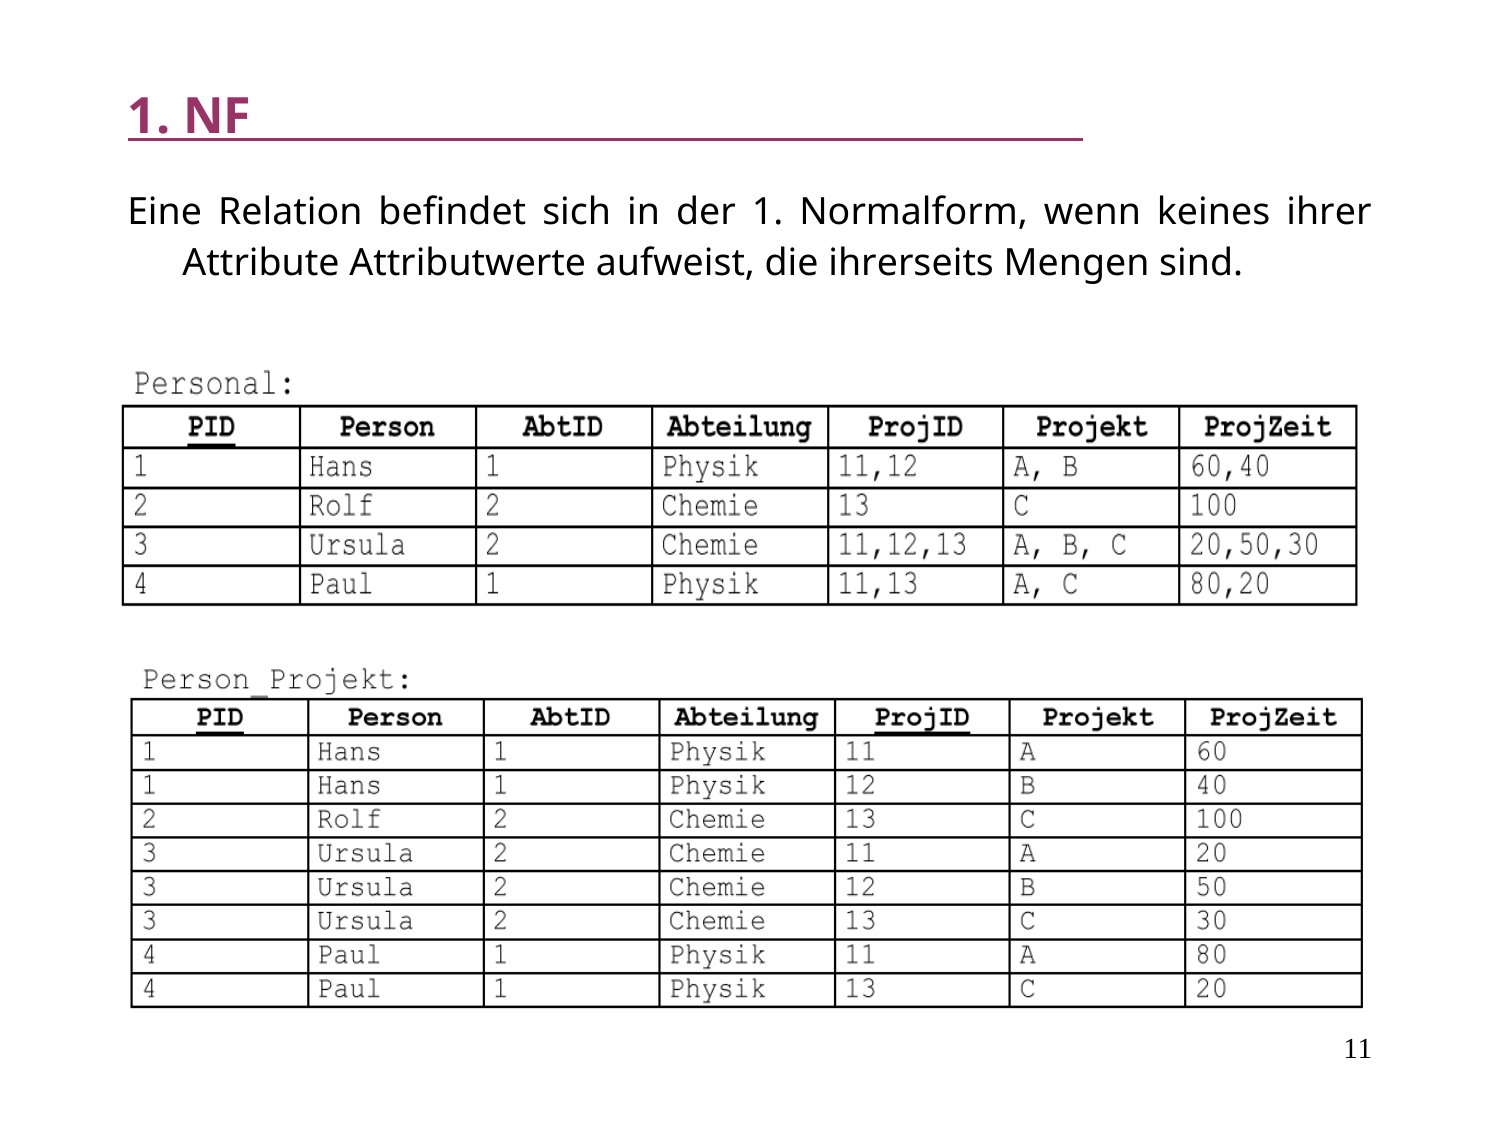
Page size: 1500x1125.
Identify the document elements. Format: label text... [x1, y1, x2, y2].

picture [112, 362, 1375, 638]
title 1. NF [112, 52, 1388, 177]
picture [112, 662, 1375, 1026]
list Eine Relation befindet sich in der 1. Normalform, wenn keines ihrer Attribute Attributwerte aufweist, die ihrerseits Mengen sind. [112, 177, 1388, 1001]
